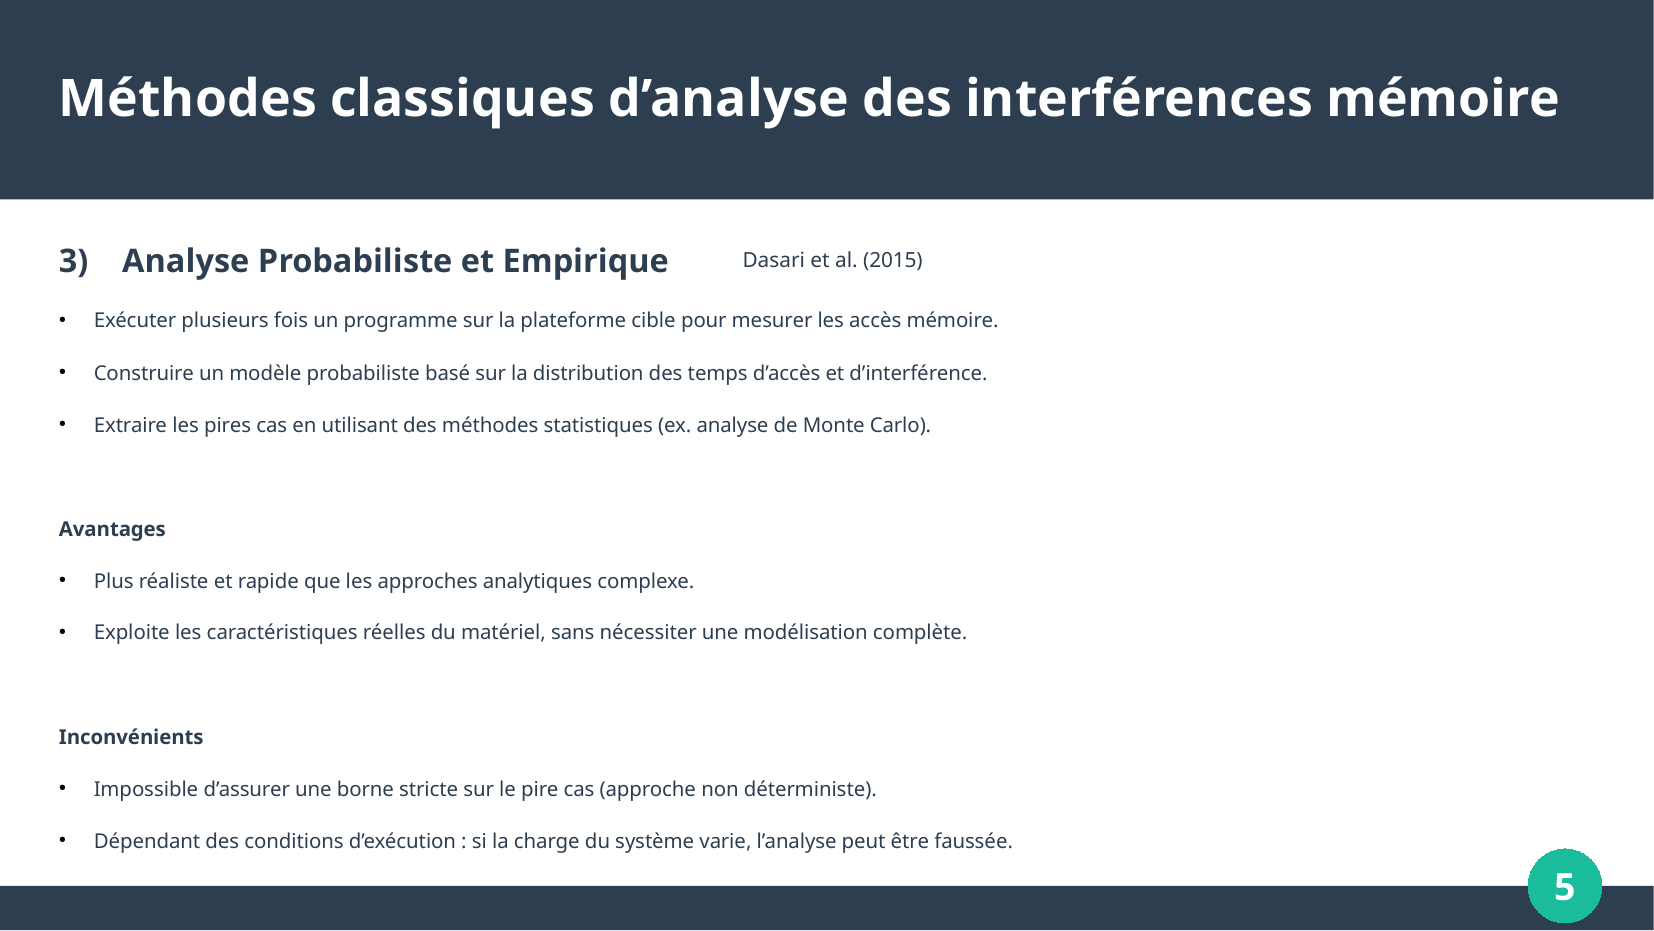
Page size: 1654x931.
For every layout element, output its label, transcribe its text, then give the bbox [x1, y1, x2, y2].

list 3) Analyse Probabiliste et Empirique Exécuter plusieurs fois un programme sur la plateforme cible pour mesurer les accès mémoire. Construire un modèle probabiliste basé sur la distribution des temps d’accès et d’interférence. Extraire les pires cas en utilisant des méthodes statistiques (ex. analyse de Monte Carlo). Avantages Plus réaliste et rapide que les approches analytiques complexe. Exploite les caractéristiques réelles du matériel, sans nécessiter une modélisation complète. Inconvénients Impossible d’assurer une borne stricte sur le pire cas (approche non déterministe). Dépendant des conditions d’exécution : si la charge du système varie, l’analyse peut être faussée. [59, 237, 1595, 858]
title Méthodes classiques d’analyse des interférences mémoire [59, 37, 1595, 155]
text_box Dasari et al. (2015) [727, 237, 938, 281]
